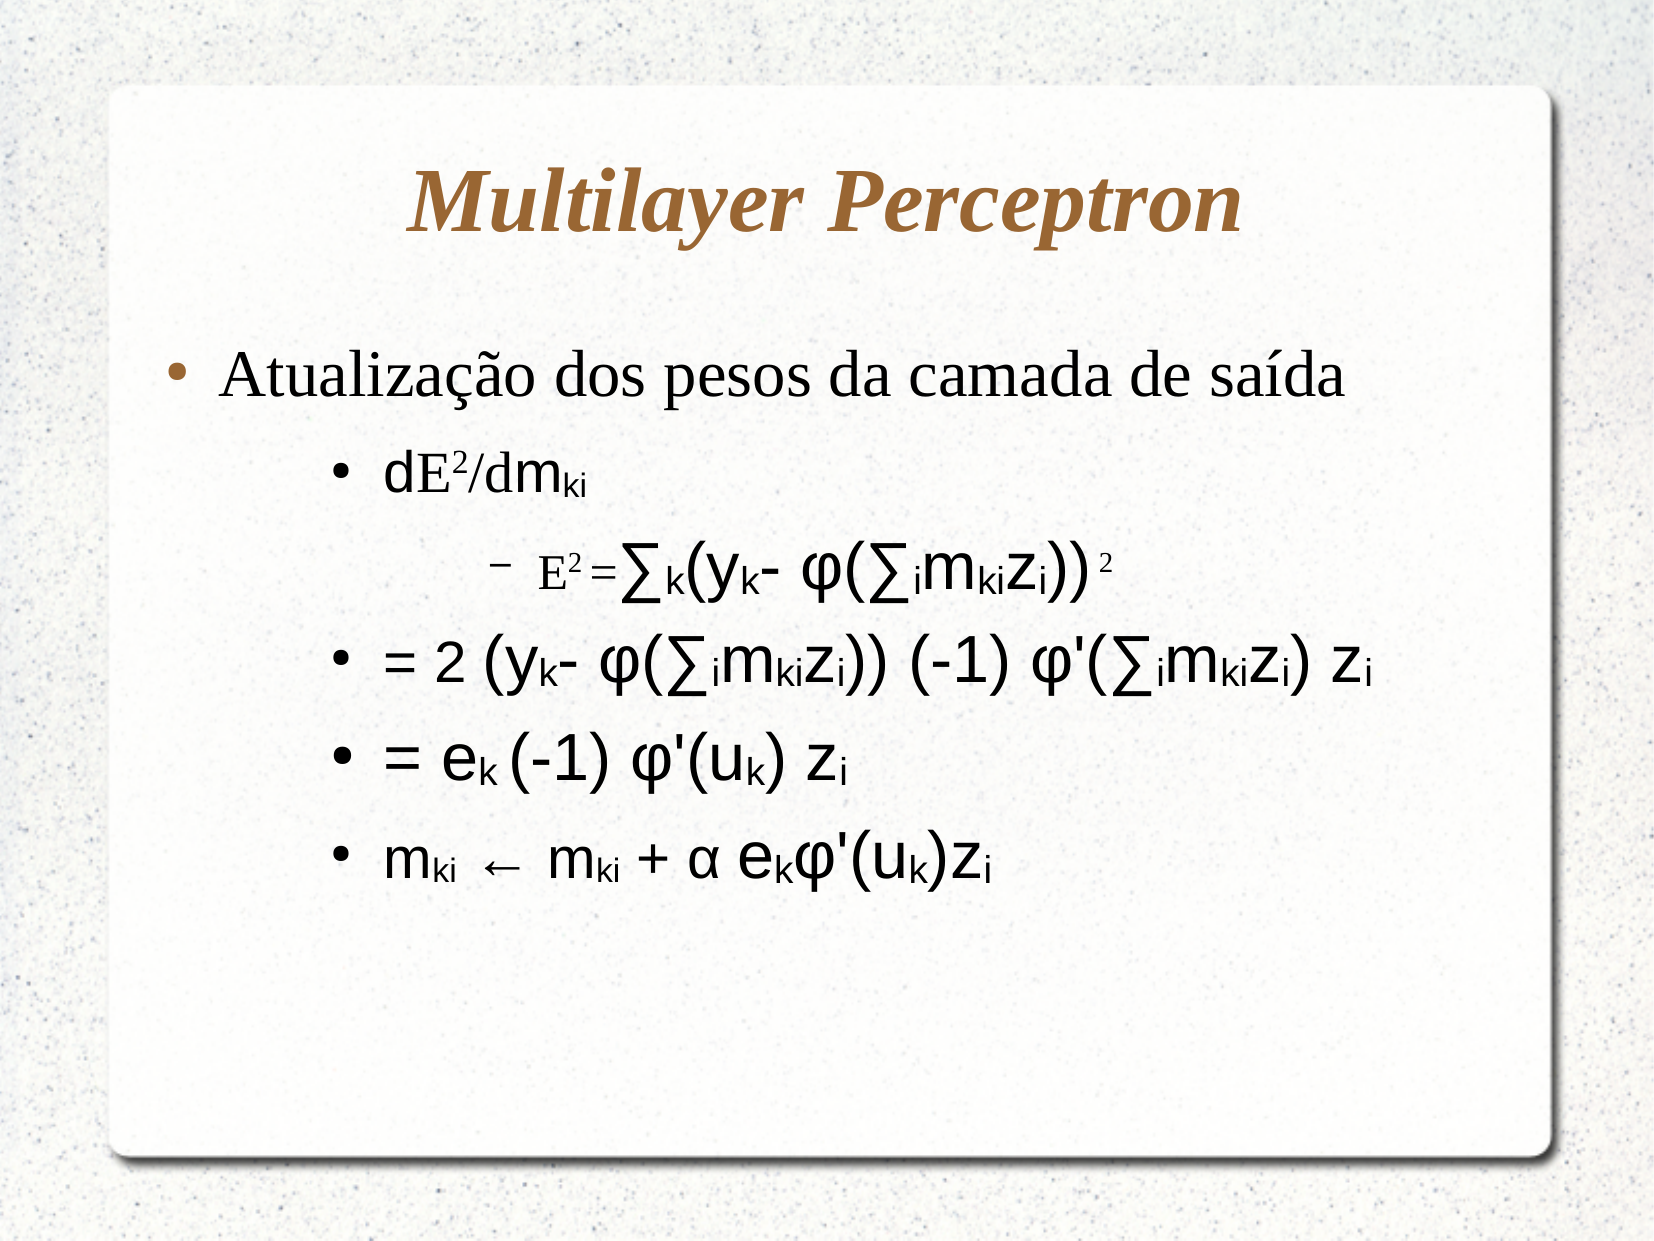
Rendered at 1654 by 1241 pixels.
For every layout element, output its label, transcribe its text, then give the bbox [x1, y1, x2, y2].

title Multilayer Perceptron [118, 96, 1536, 304]
list Atualização dos pesos da camada de saída dE2/dmki E2 =∑k(yk- φ(∑imkizi)) 2 = 2 (yk- φ(∑imkizi)) (-1) φ'(∑imkizi) zi = ek (-1) φ'(uk) zi mki ← mki + α ekφ'(uk)zi [147, 336, 1506, 1241]
picture [0, 0, 1654, 1241]
